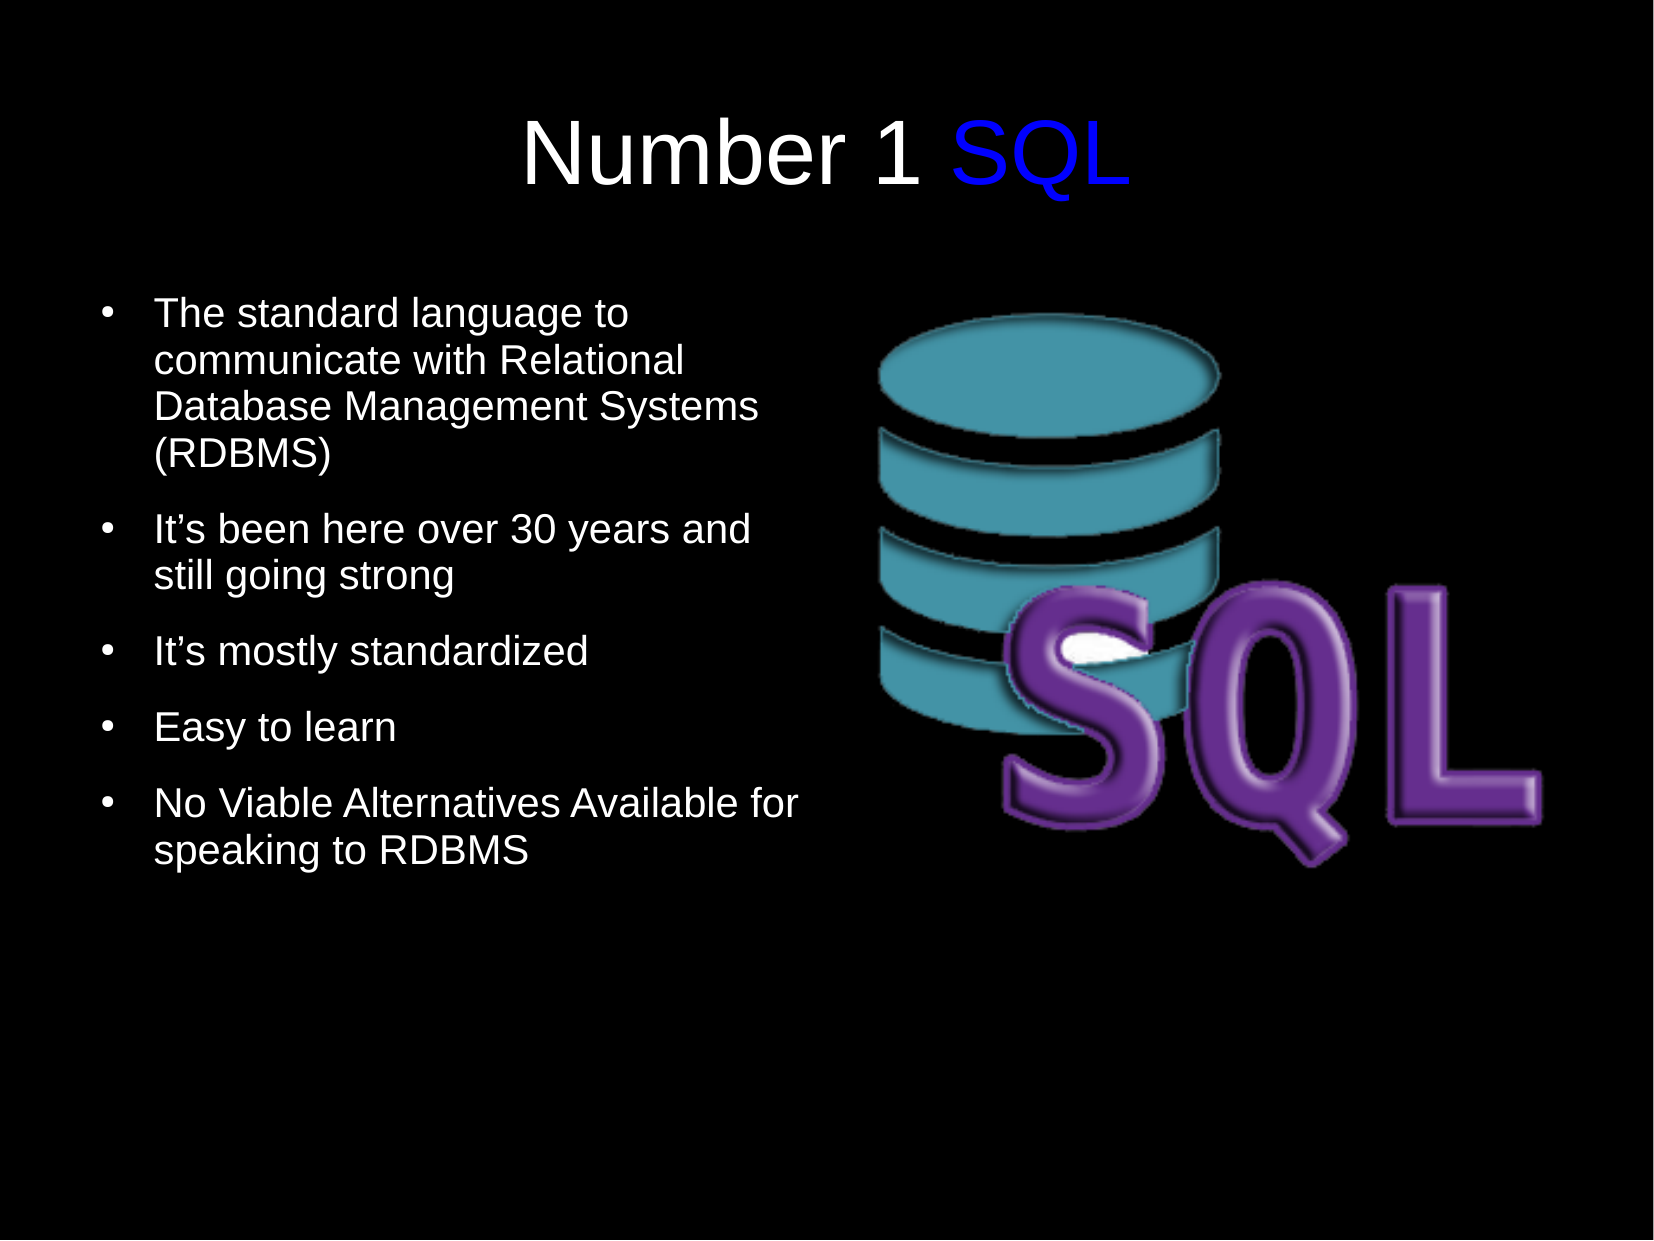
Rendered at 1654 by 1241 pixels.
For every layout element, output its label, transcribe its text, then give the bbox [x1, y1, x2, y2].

title Number 1 SQL [82, 49, 1571, 257]
picture [855, 290, 1566, 886]
list The standard language to communicate with Relational Database Management Systems (RDBMS) It’s been here over 30 years and still going strong It’s mostly standardized Easy to learn No Viable Alternatives Available for speaking to RDBMS [82, 290, 809, 1010]
